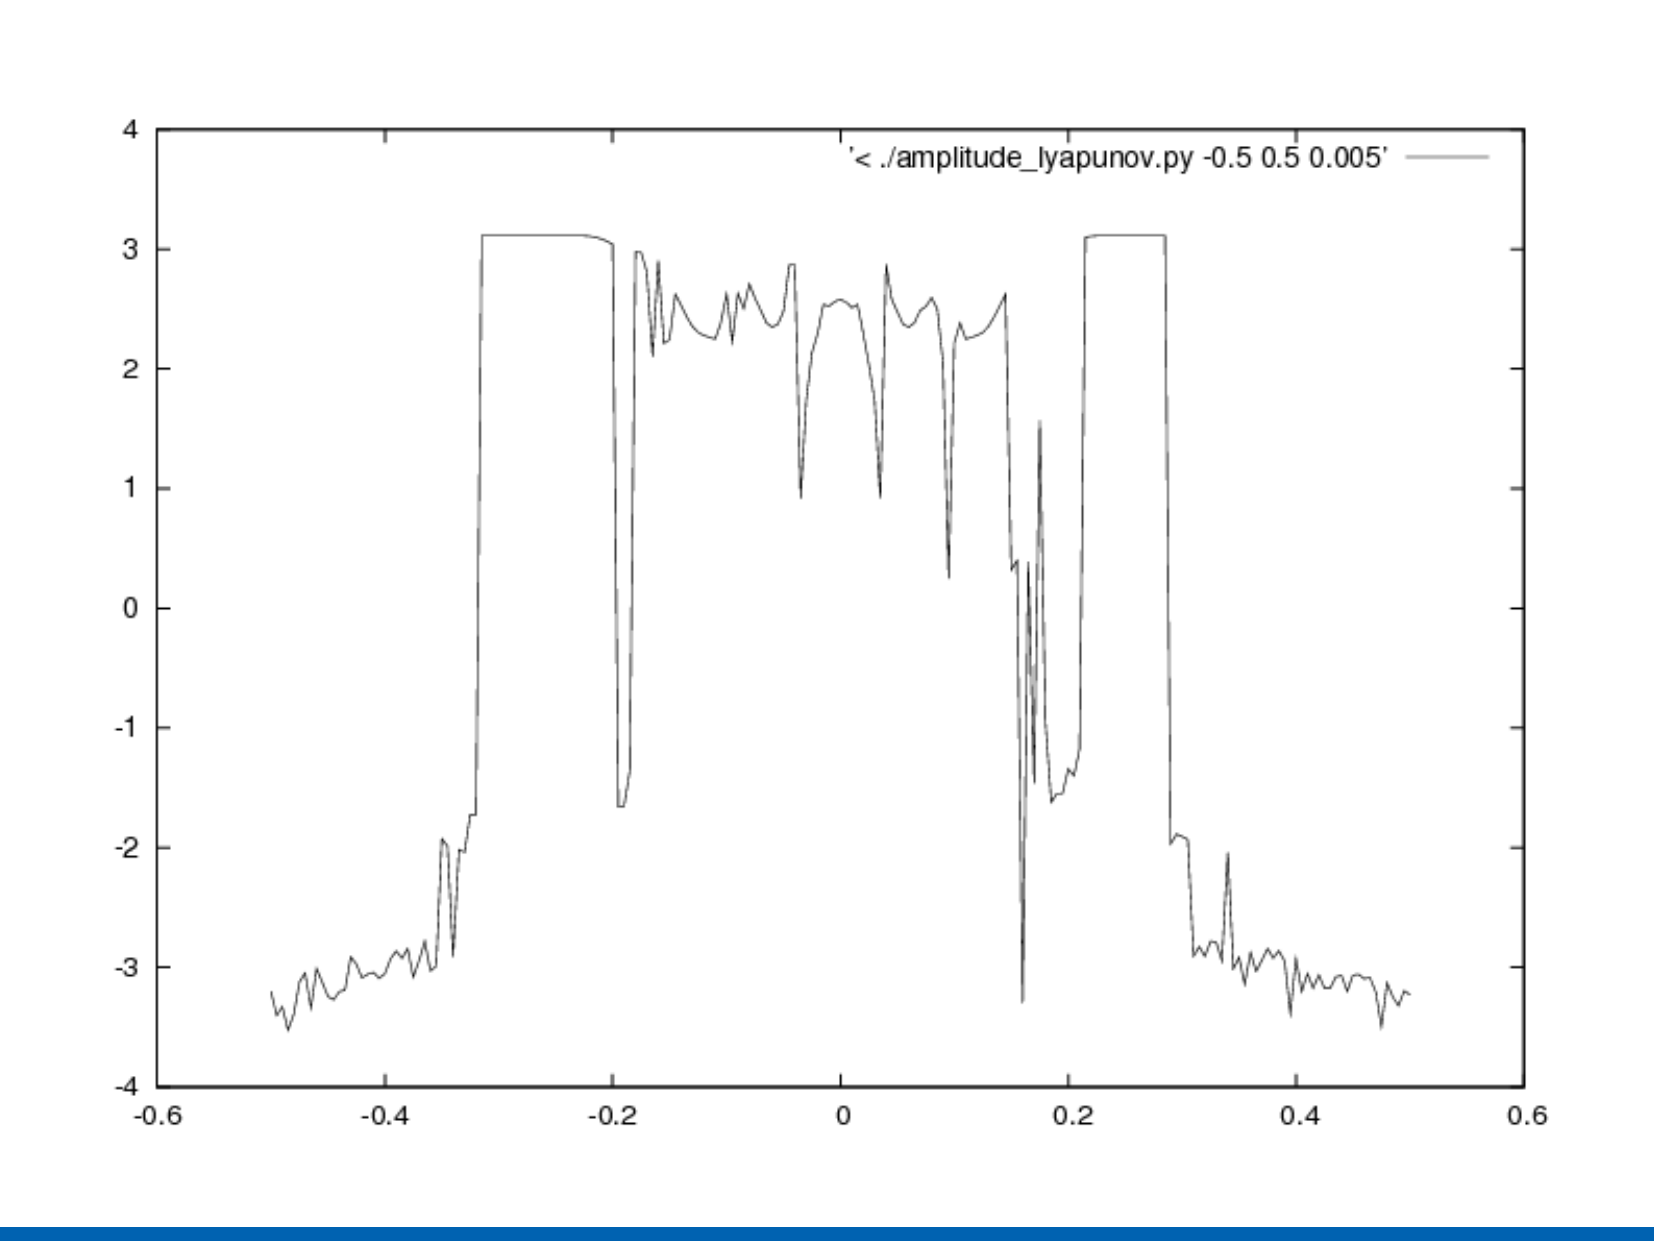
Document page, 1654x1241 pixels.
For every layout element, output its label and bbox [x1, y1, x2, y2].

picture [73, 95, 1574, 1146]
